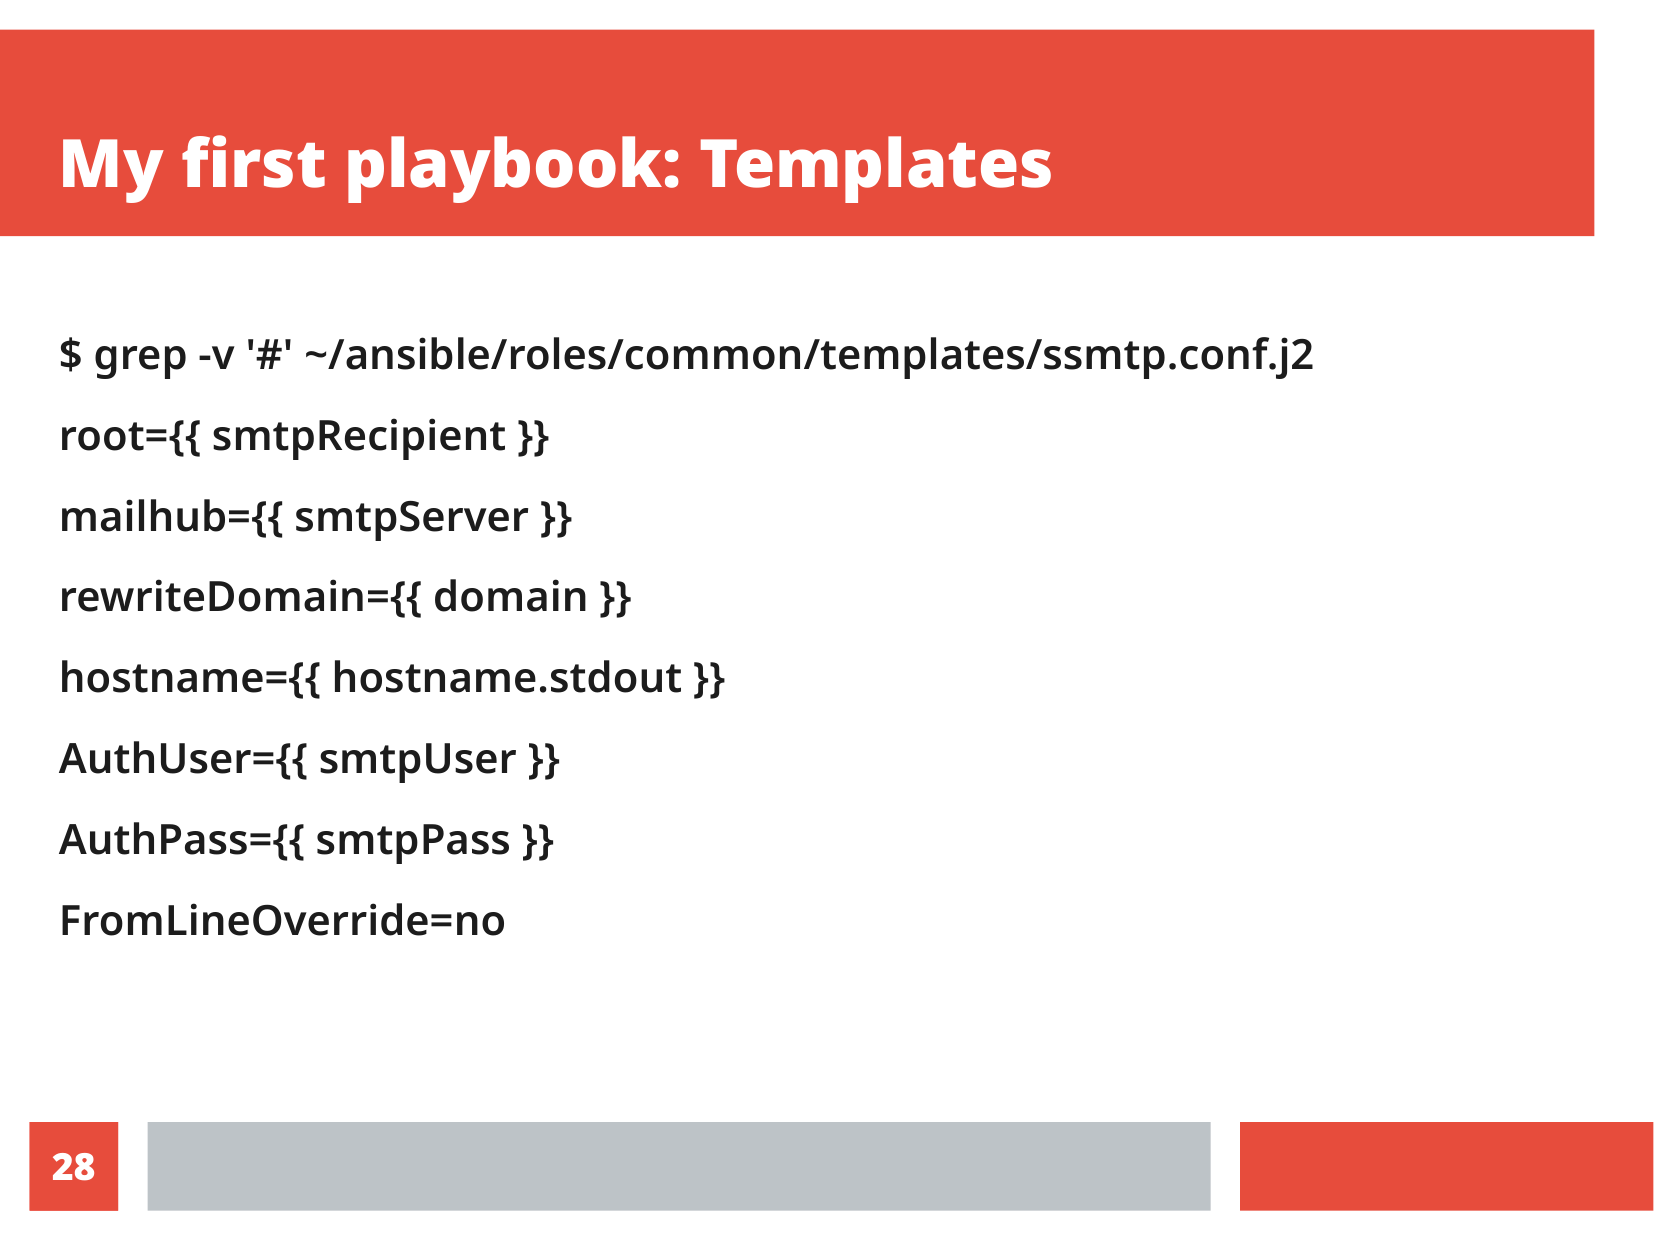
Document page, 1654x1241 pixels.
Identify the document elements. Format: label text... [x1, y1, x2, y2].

text_box [59, 324, 1565, 1093]
title My first playbook: Templates [59, 59, 1595, 207]
